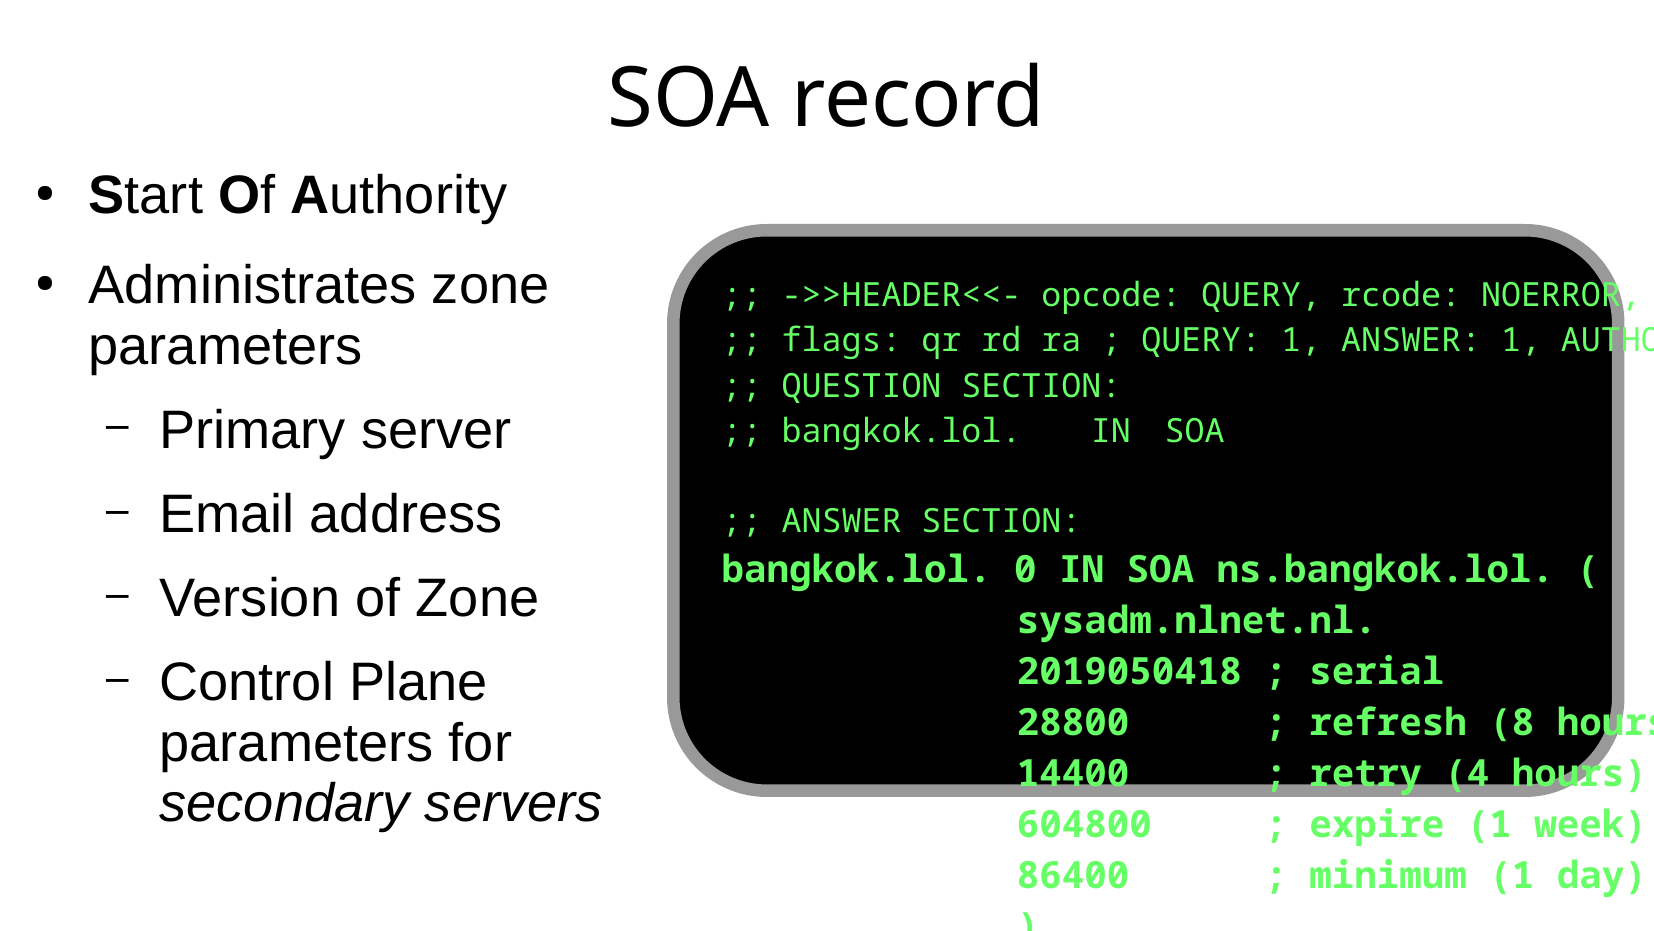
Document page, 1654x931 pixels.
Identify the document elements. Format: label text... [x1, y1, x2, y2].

list Start Of Authority Administrates zone parameters Primary server Email address Version of Zone Control Plane parameters for secondary servers [17, 164, 1063, 931]
text_box ;; ->>HEADER<<- opcode: QUERY, rcode: NOERROR, id: 1 ;; flags: qr rd ra ; QUERY: 1, ANSWER: 1, AUTHORITY: ;; QUESTION SECTION: ;; bangkok.lol. IN SOA ;; ANSWER SECTION: bangkok.lol. 0 IN SOA ns.bangkok.lol. ( sysadm.nlnet.nl. 2019050418 ; serial 28800 ; refresh (8 hours) 14400 ; retry (4 hours) 604800 ; expire (1 week) 86400 ; minimum (1 day) ) [673, 230, 1619, 791]
title SOA record [82, 37, 1571, 193]
